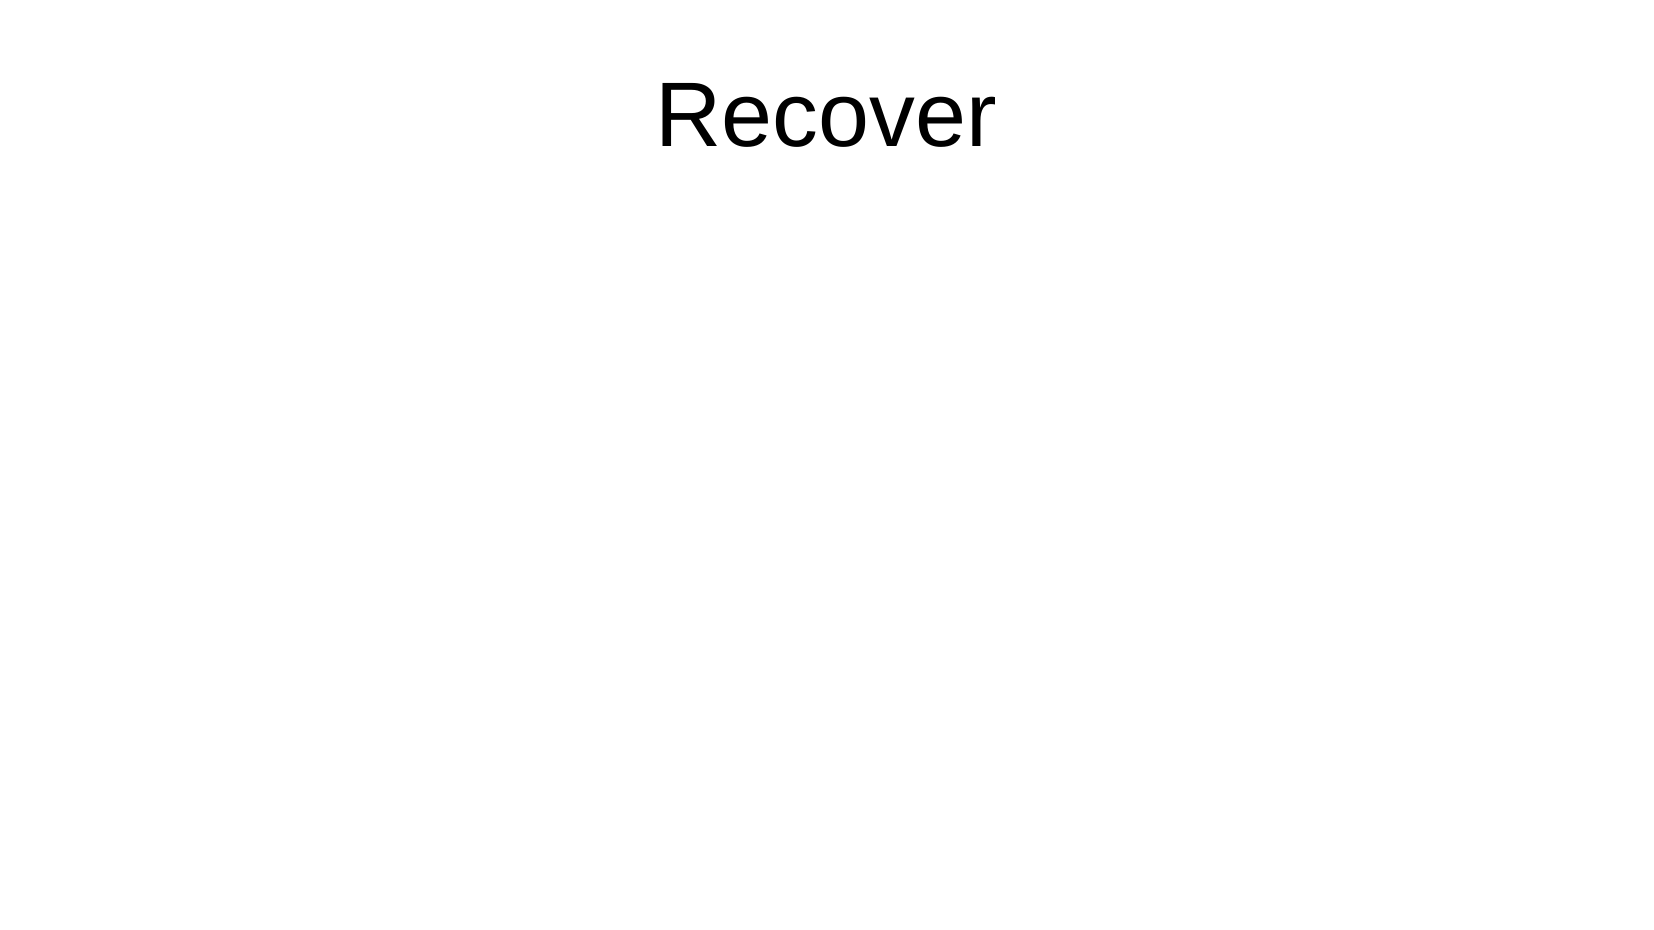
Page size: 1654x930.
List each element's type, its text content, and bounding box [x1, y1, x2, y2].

title Recover [82, 37, 1571, 193]
